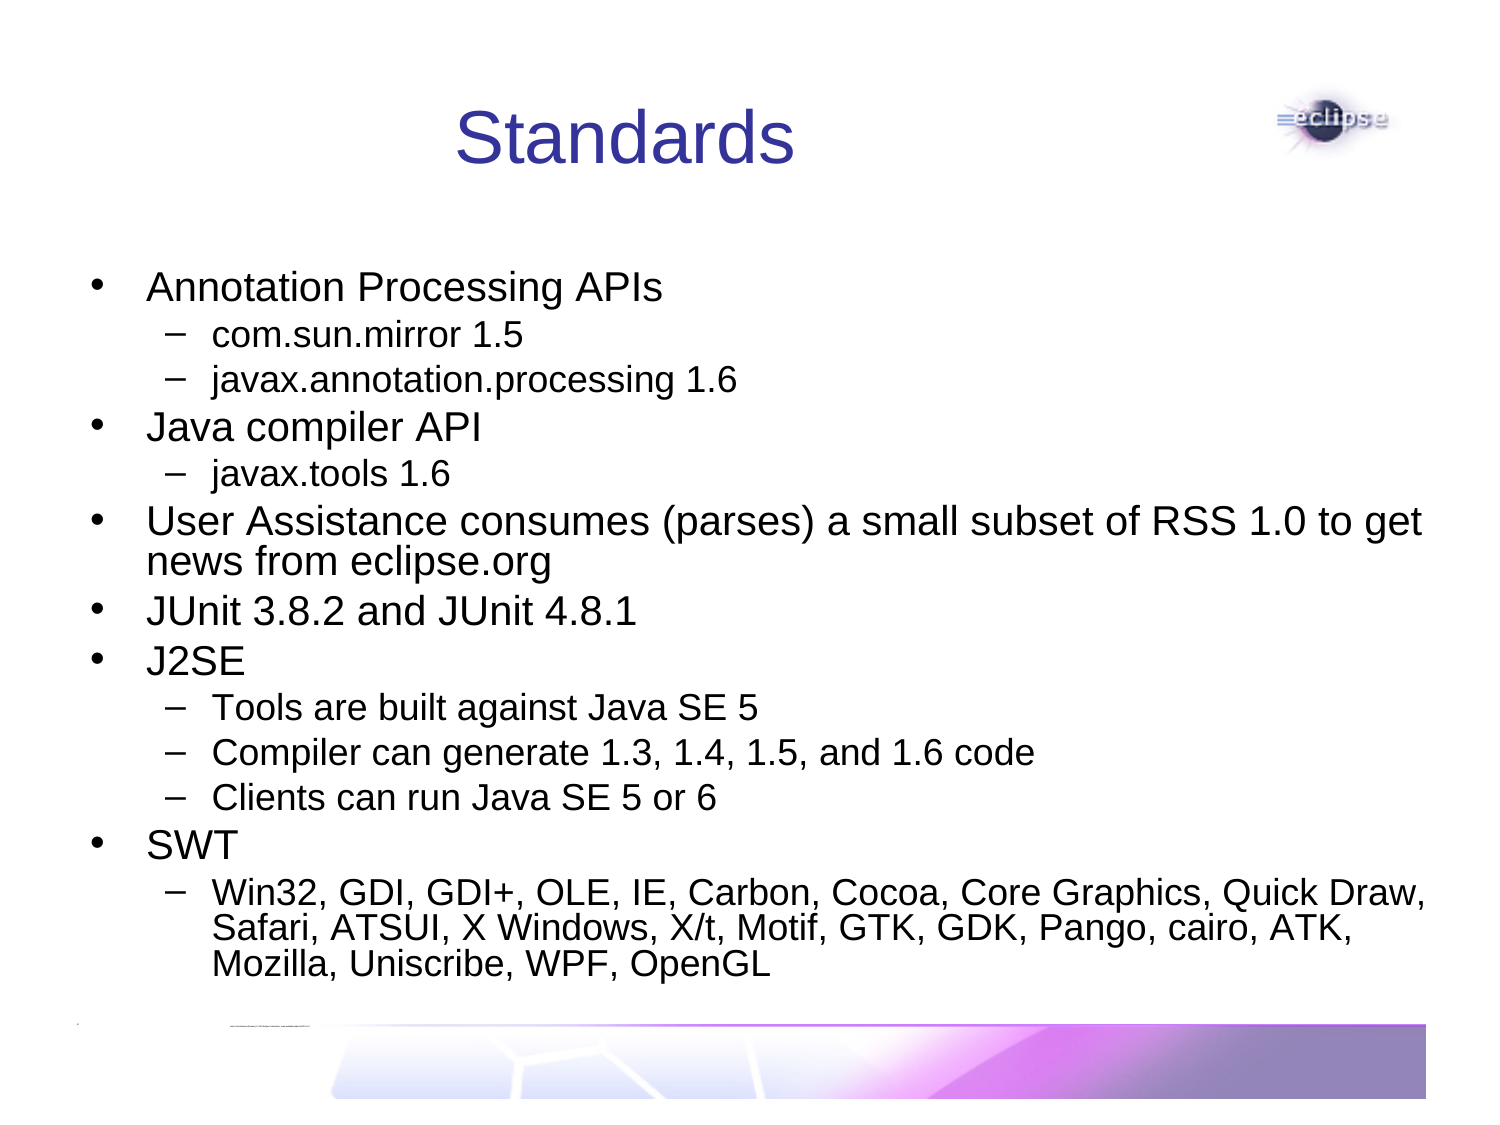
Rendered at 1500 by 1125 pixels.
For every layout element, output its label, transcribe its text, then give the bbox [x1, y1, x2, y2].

picture [225, 1024, 1426, 1099]
list Annotation Processing APIs com.sun.mirror 1.5 javax.annotation.processing 1.6 Java compiler API javax.tools 1.6 User Assistance consumes (parses) a small subset of RSS 1.0 to get news from eclipse.org JUnit 3.8.2 and JUnit 4.8.1 J2SE Tools are built against Java SE 5 Compiler can generate 1.3, 1.4, 1.5, and 1.6 code Clients can run Java SE 5 or 6 SWT Win32, GDI, GDI+, OLE, IE, Carbon, Cocoa, Core Graphics, Quick Draw, Safari, ATSUI, X Windows, X/t, Motif, GTK, GDK, Pango, cairo, ATK, Mozilla, Uniscribe, WPF, OpenGL [75, 262, 1500, 1006]
title Standards [74, 45, 1176, 233]
picture [1257, 42, 1408, 193]
